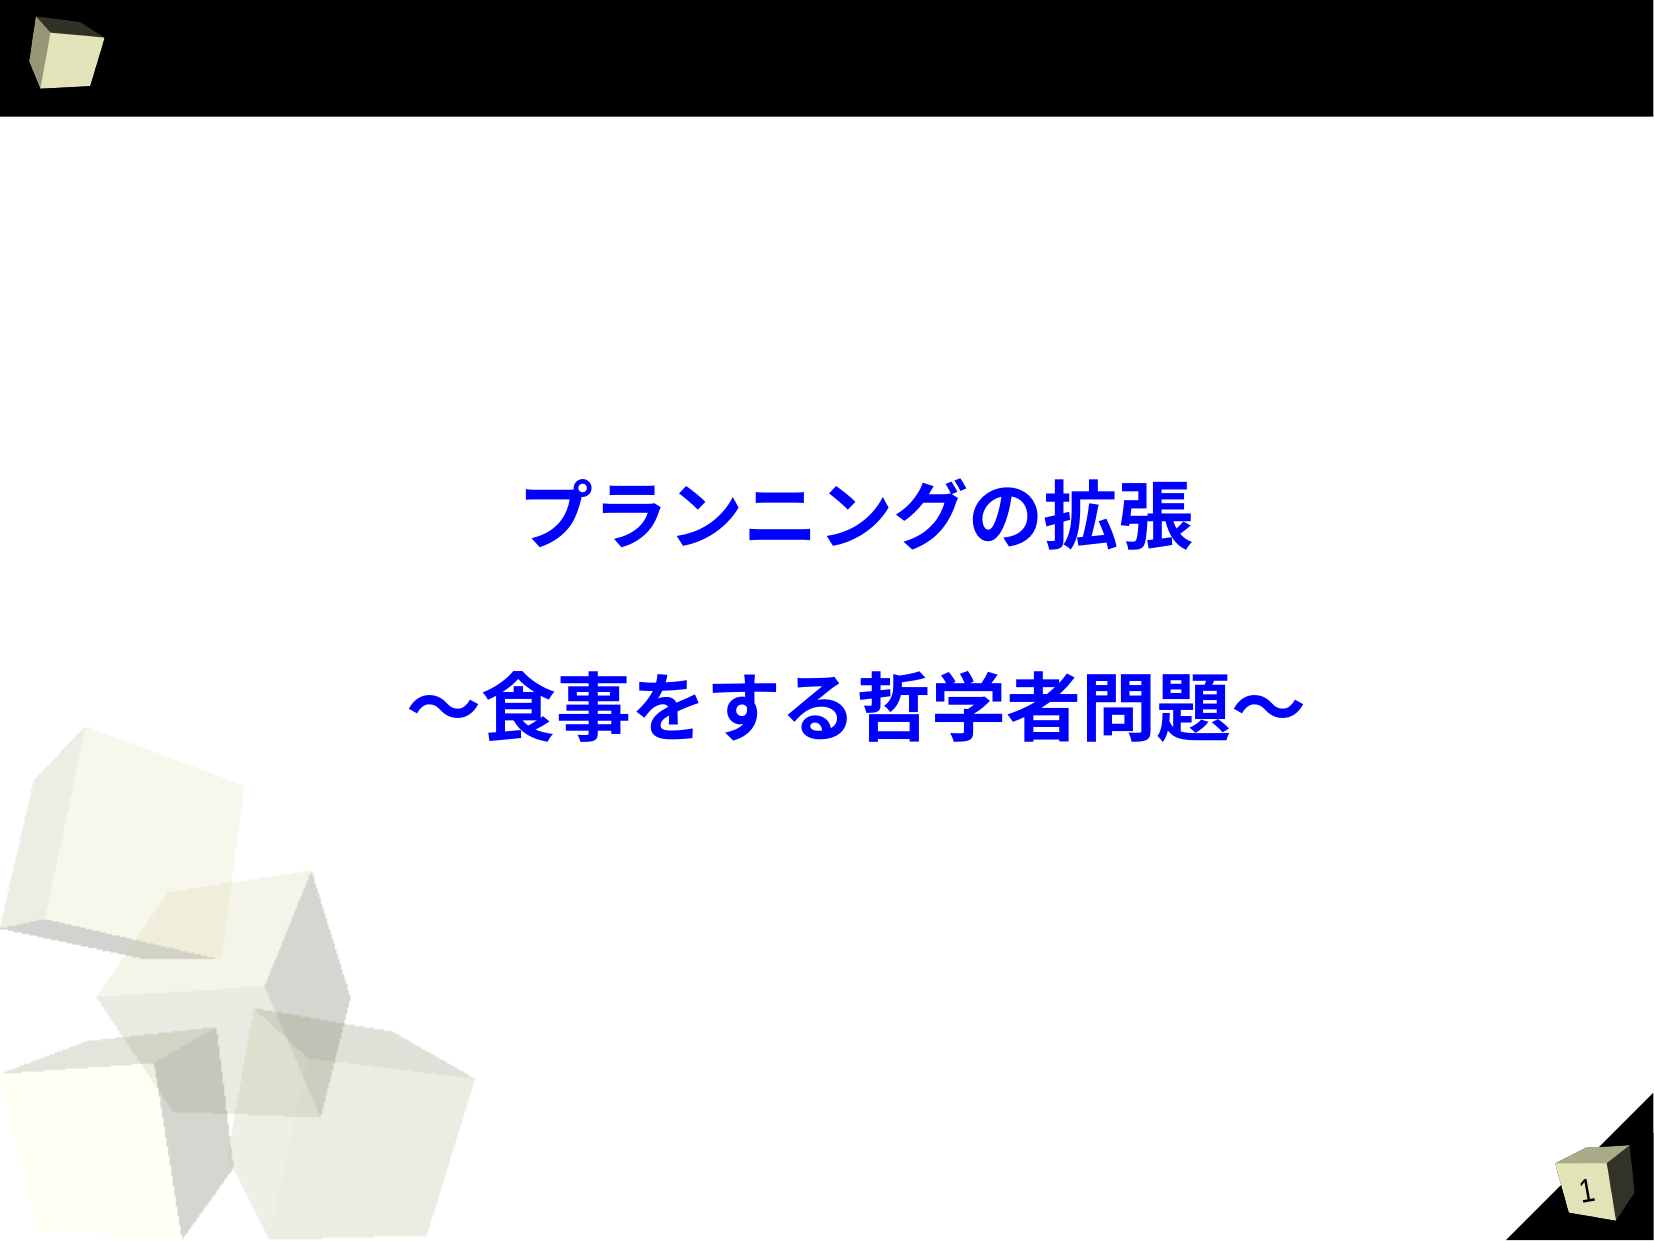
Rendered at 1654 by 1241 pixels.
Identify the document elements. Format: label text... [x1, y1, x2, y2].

picture [0, 726, 477, 1241]
subtitle プランニングの拡張 〜食事をする哲学者問題〜 [118, 0, 1595, 1214]
